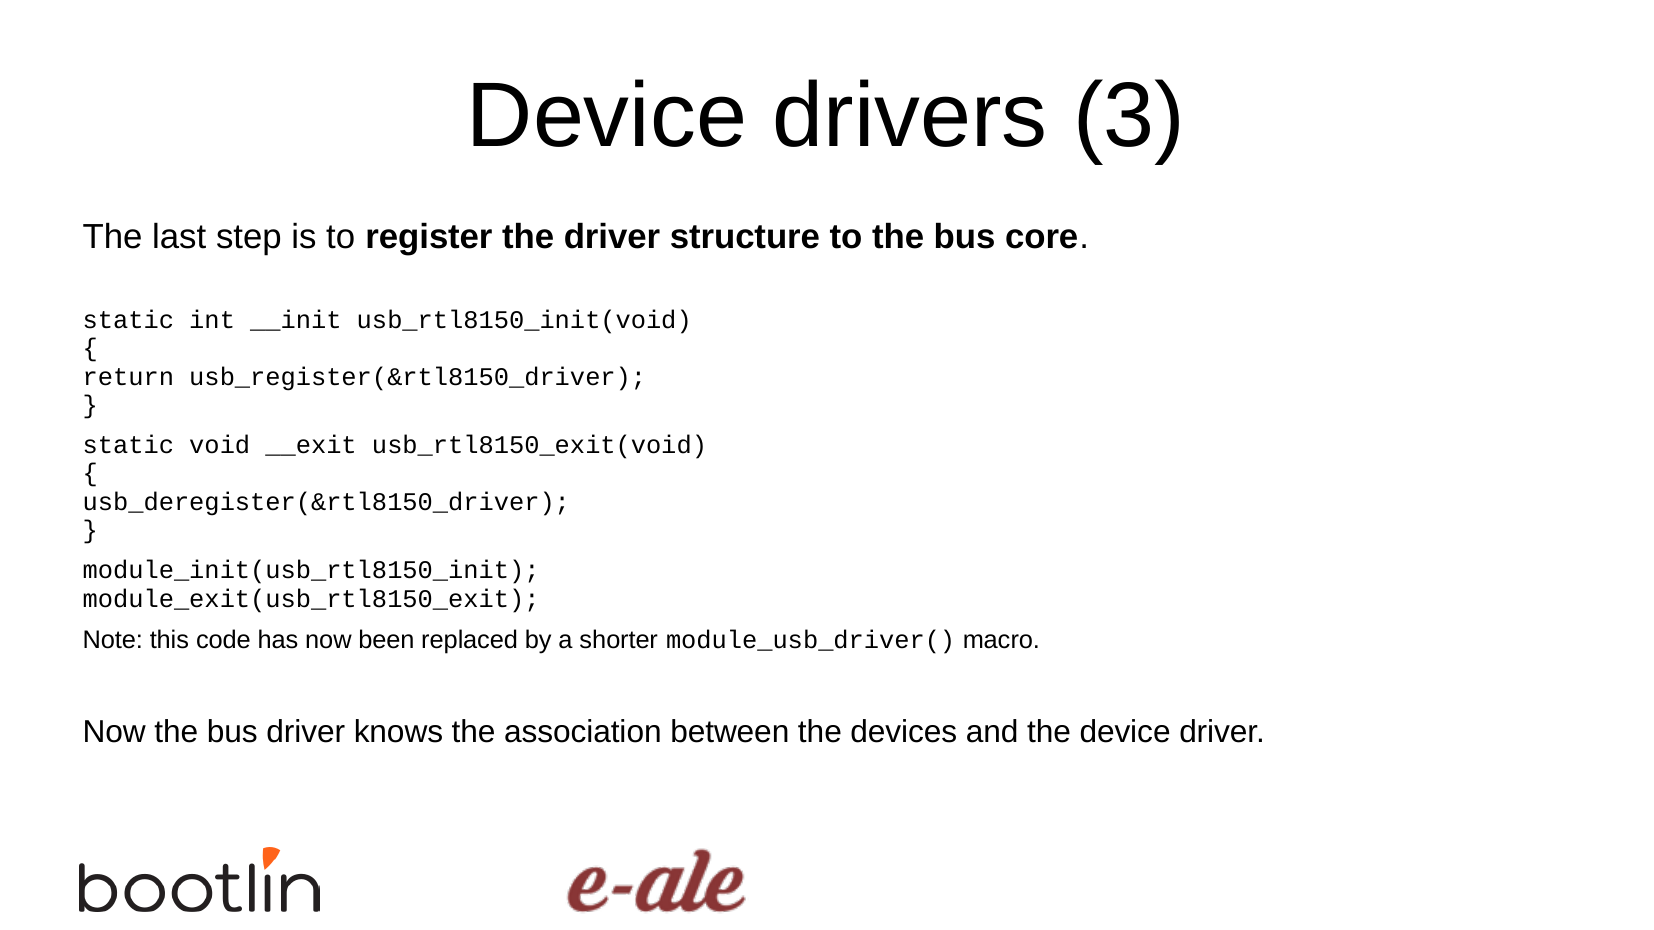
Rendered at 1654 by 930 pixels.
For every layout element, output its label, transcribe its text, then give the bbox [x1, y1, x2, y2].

list The last step is to register the driver structure to the bus core. static int __init usb_rtl8150_init(void) { return usb_register(&rtl8150_driver); } static void __exit usb_rtl8150_exit(void) { usb_deregister(&rtl8150_driver); } module_init(usb_rtl8150_init); module_exit(usb_rtl8150_exit); Note: this code has now been replaced by a shorter module_usb_driver() macro. Now the bus driver knows the association between the devices and the device driver. [82, 217, 1571, 757]
title Device drivers (3) [82, 37, 1571, 193]
picture [79, 847, 320, 912]
picture [565, 847, 749, 915]
